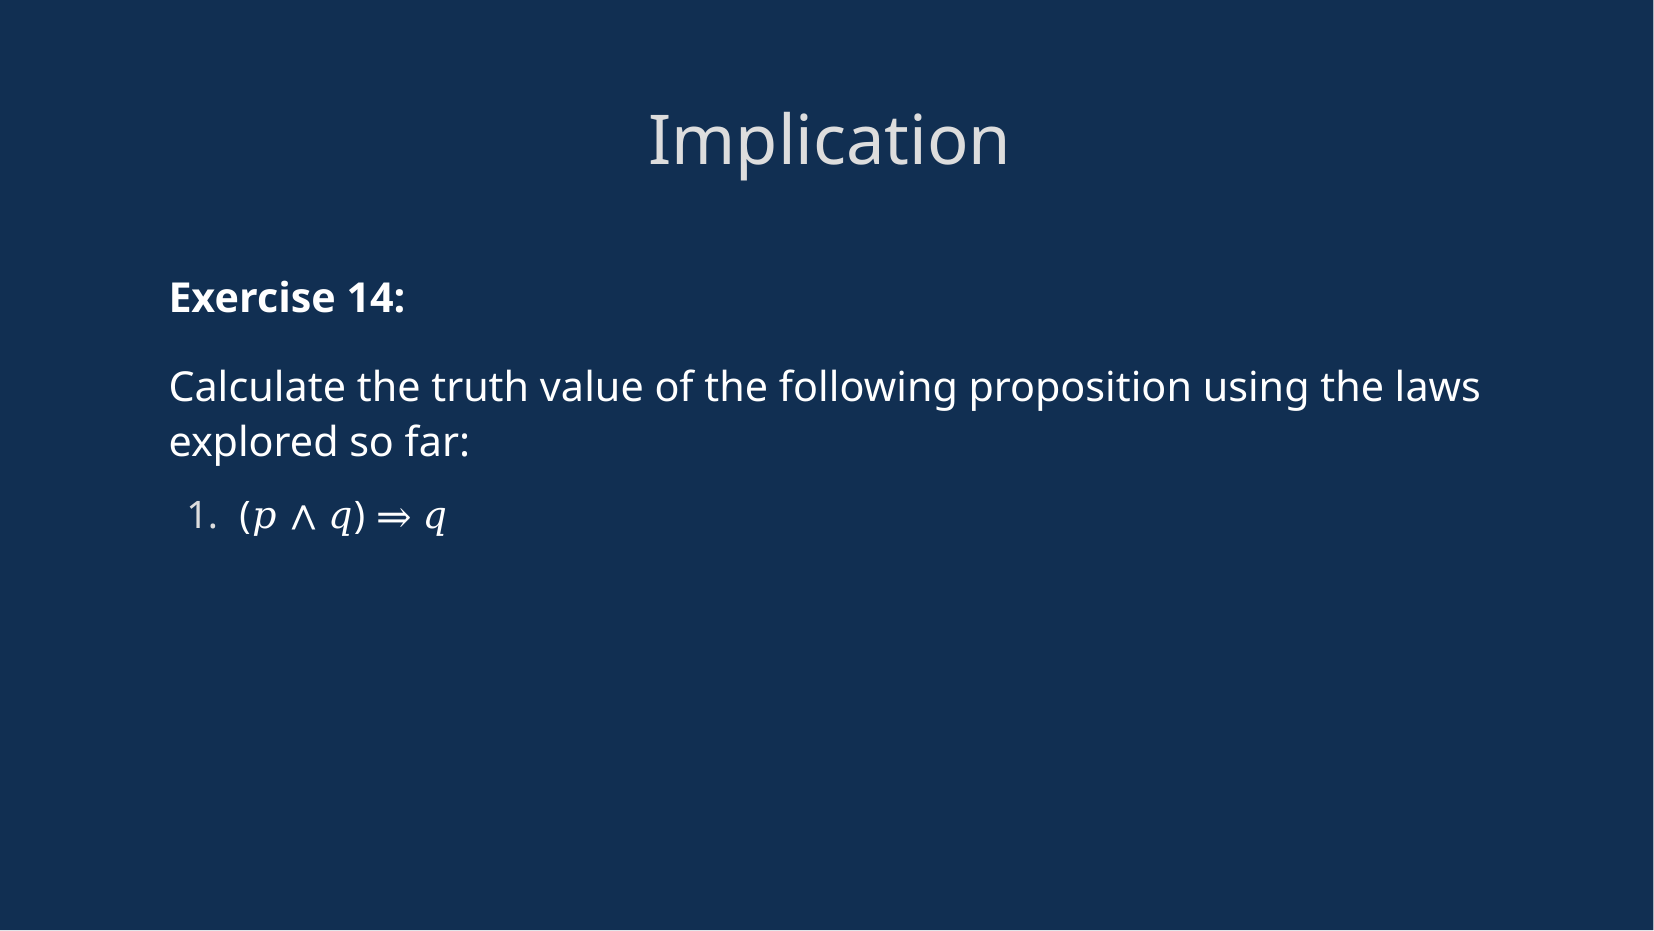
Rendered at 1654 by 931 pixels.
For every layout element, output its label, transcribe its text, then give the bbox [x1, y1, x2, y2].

title Implication [97, 56, 1563, 220]
list Exercise 14: Calculate the truth value of the following proposition using the laws explored so far: (𝑝 ∧ 𝑞) ⇒ 𝑞 [97, 268, 1563, 806]
